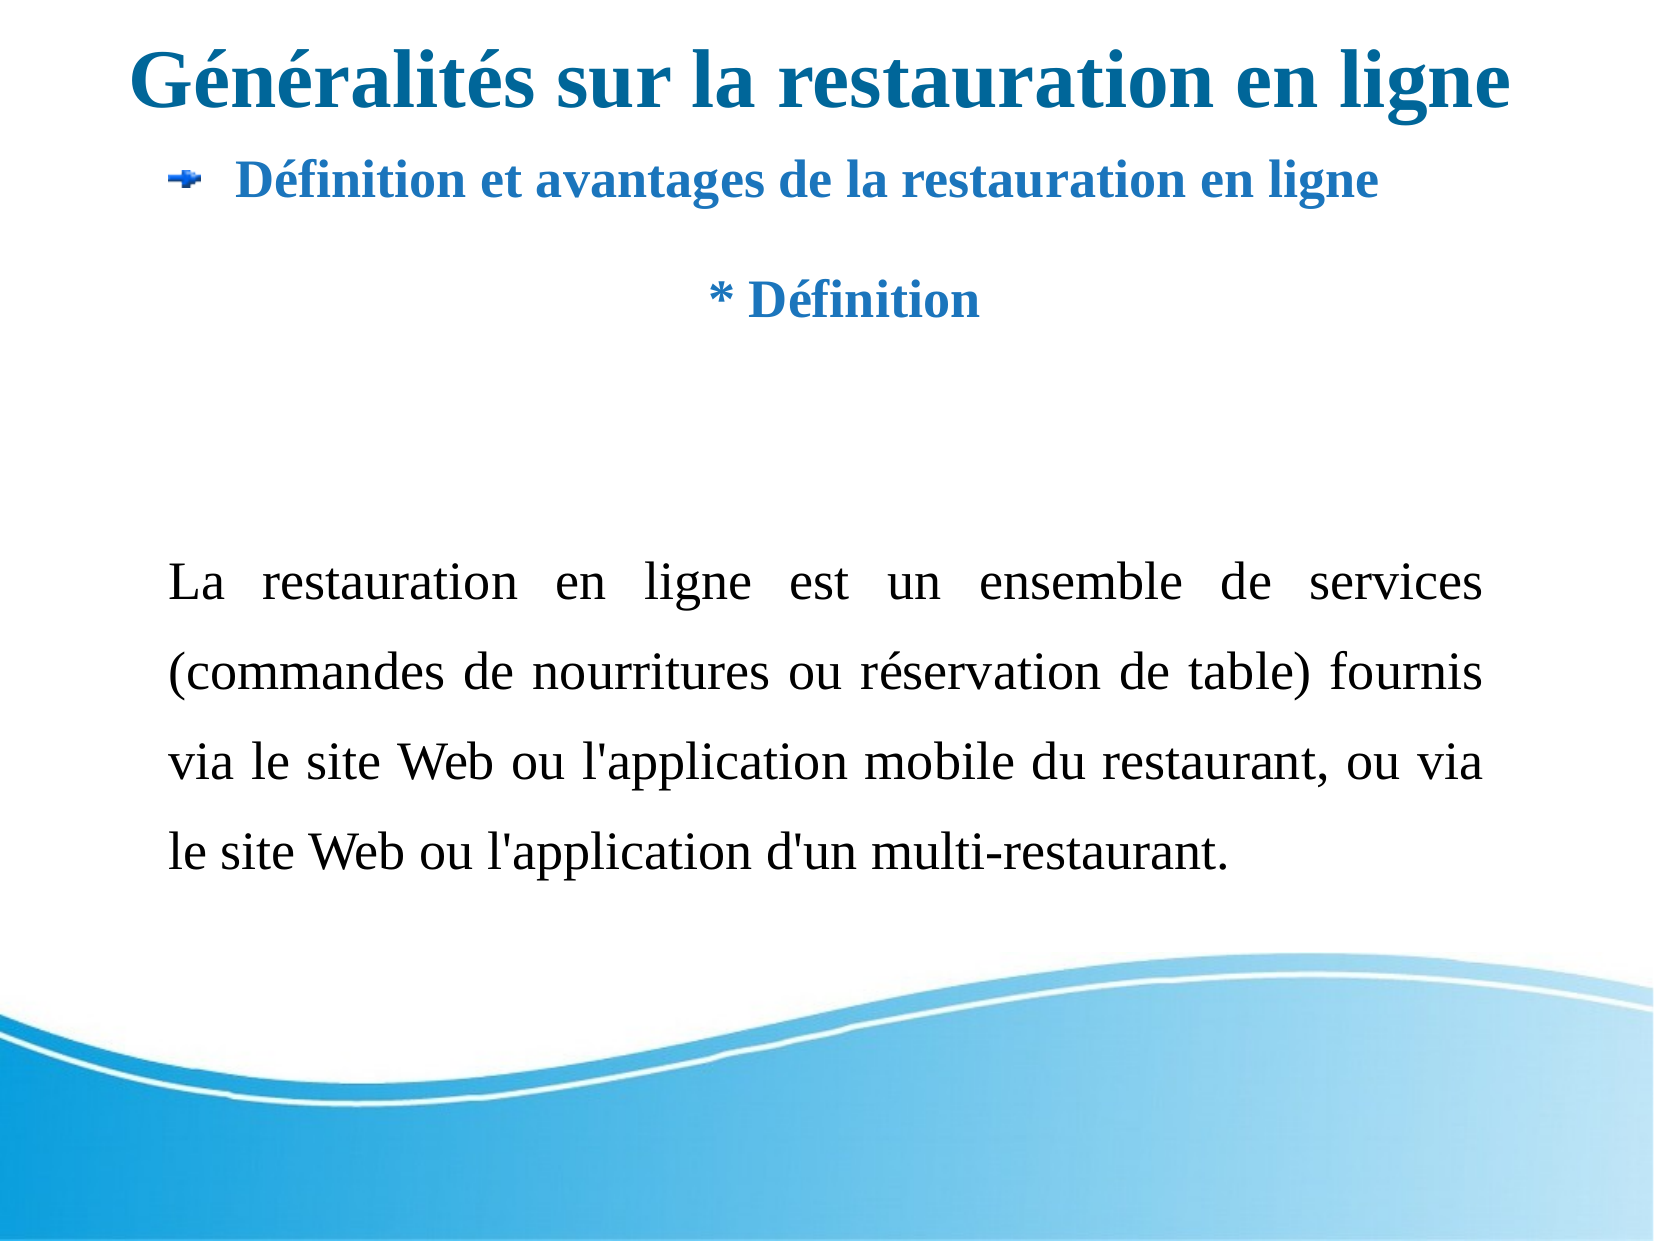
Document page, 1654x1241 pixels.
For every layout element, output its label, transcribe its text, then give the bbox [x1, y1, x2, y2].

title Généralités sur la restauration en ligne [76, 6, 1565, 154]
text_box Définition et avantages de la restauration en ligne * Définition La restauration en ligne est un ensemble de services (commandes de nourritures ou réservation de table) fournis via le site Web ou l'application mobile du restaurant, ou via le site Web ou l'application d'un multi-restaurant. [153, 141, 1501, 889]
picture [0, 952, 1654, 1241]
